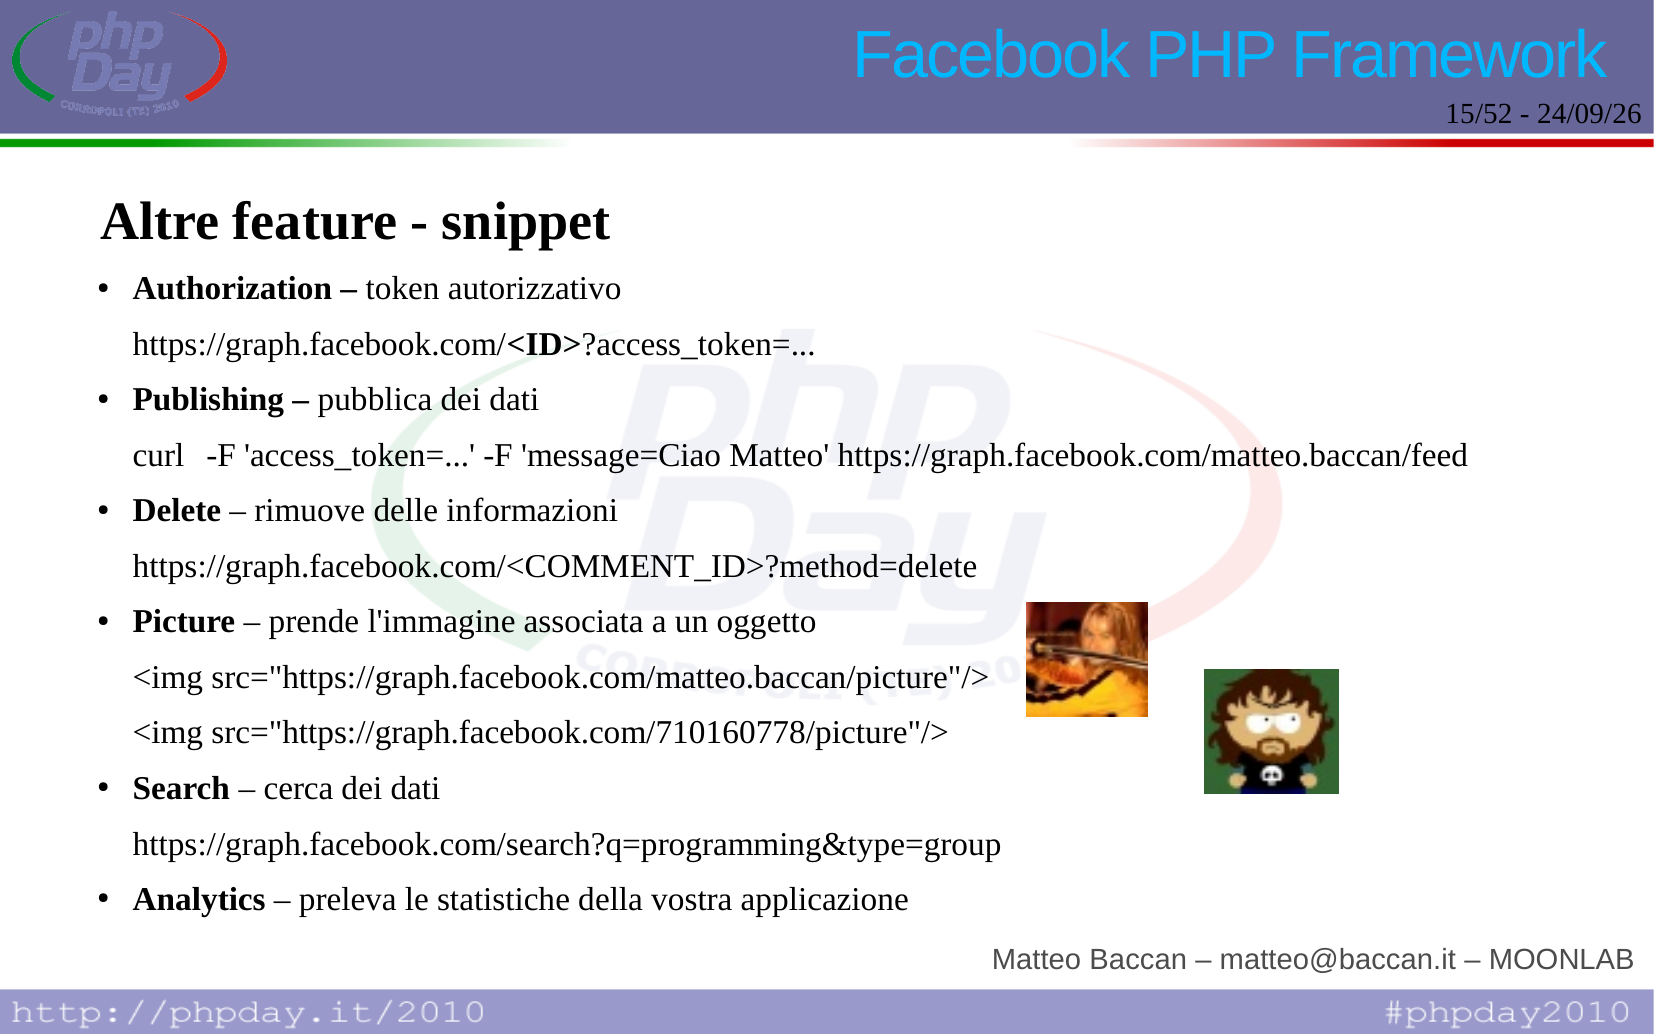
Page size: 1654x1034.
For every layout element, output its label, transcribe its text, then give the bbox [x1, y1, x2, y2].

text_box Altre feature - snippet Authorization – token autorizzativo https://graph.facebook.com/<ID>?access_token=... Publishing – pubblica dei dati curl -F 'access_token=...' -F 'message=Ciao Matteo' https://graph.facebook.com/matteo.baccan/feed Delete – rimuove delle informazioni https://graph.facebook.com/<COMMENT_ID>?method=delete Picture – prende l'immagine associata a un oggetto <img src="https://graph.facebook.com/matteo.baccan/picture"/> <img src="https://graph.facebook.com/710160778/picture"/> Search – cerca dei dati https://graph.facebook.com/search?q=programming&type=group Analytics – preleva le statistiche della vostra applicazione [11, 154, 1654, 917]
picture [1204, 669, 1339, 794]
title Facebook PHP Framework [132, 5, 1609, 103]
picture [1026, 602, 1148, 717]
picture [0, 0, 1654, 1034]
